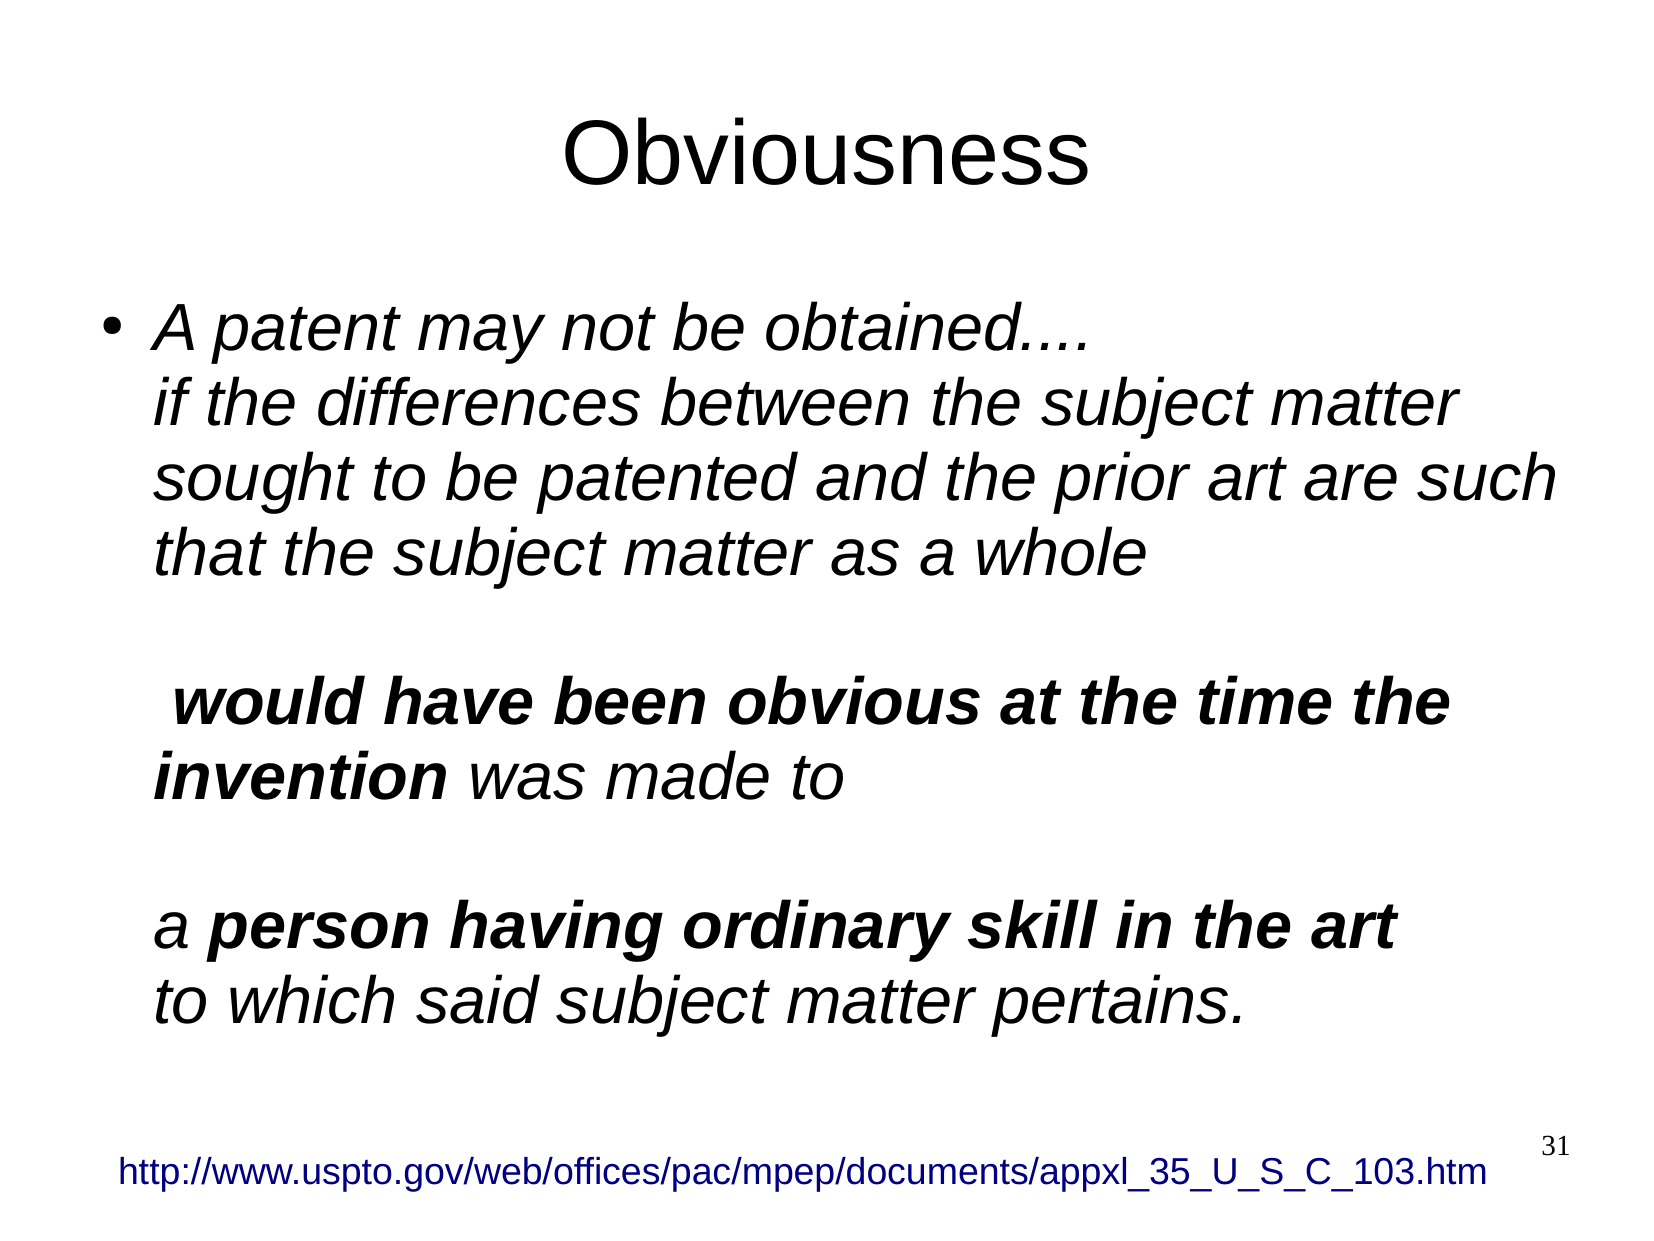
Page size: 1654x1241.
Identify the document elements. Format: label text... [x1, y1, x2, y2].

text_box http://www.uspto.gov/web/offices/pac/mpep/documents/appxl_35_U_S_C_103.htm [103, 1143, 1576, 1201]
list A patent may not be obtained.... if the differences between the subject matter sought to be patented and the prior art are such that the subject matter as a whole would have been obvious at the time the invention was made to a person having ordinary skill in the art to which said subject matter pertains. [82, 290, 1571, 1094]
title Obviousness [82, 56, 1571, 250]
